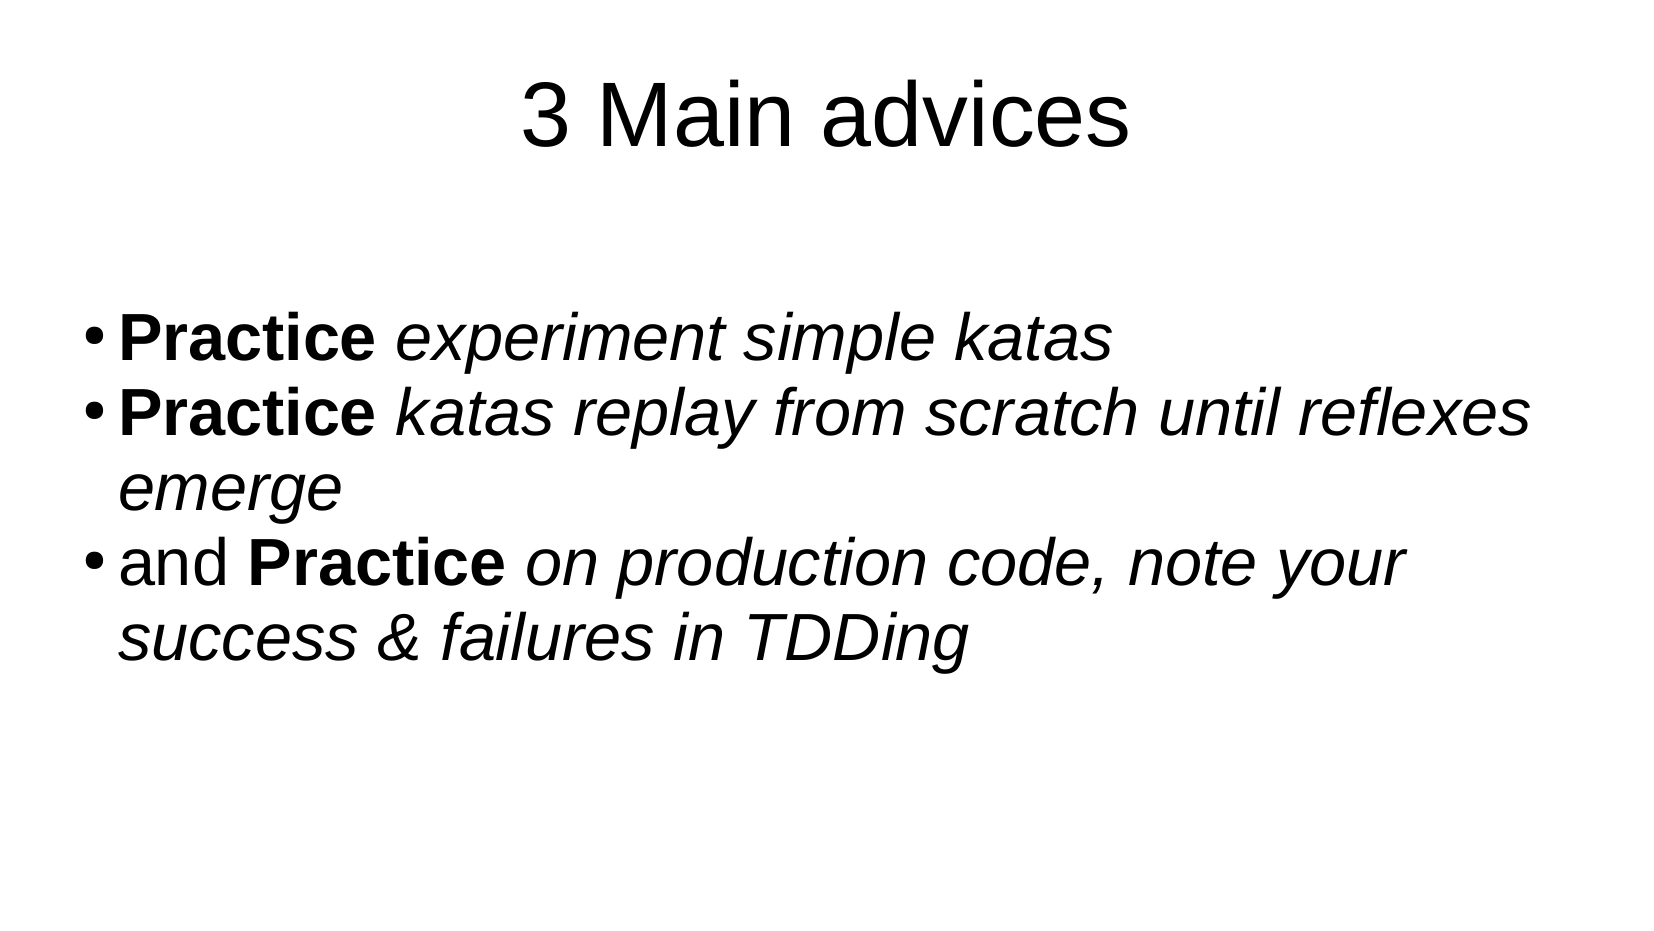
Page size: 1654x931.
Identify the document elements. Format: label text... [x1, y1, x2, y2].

title 3 Main advices [82, 37, 1571, 193]
subtitle Practice experiment simple katas Practice katas replay from scratch until reflexes emerge and Practice on production code, note your success & failures in TDDing [82, 217, 1571, 758]
